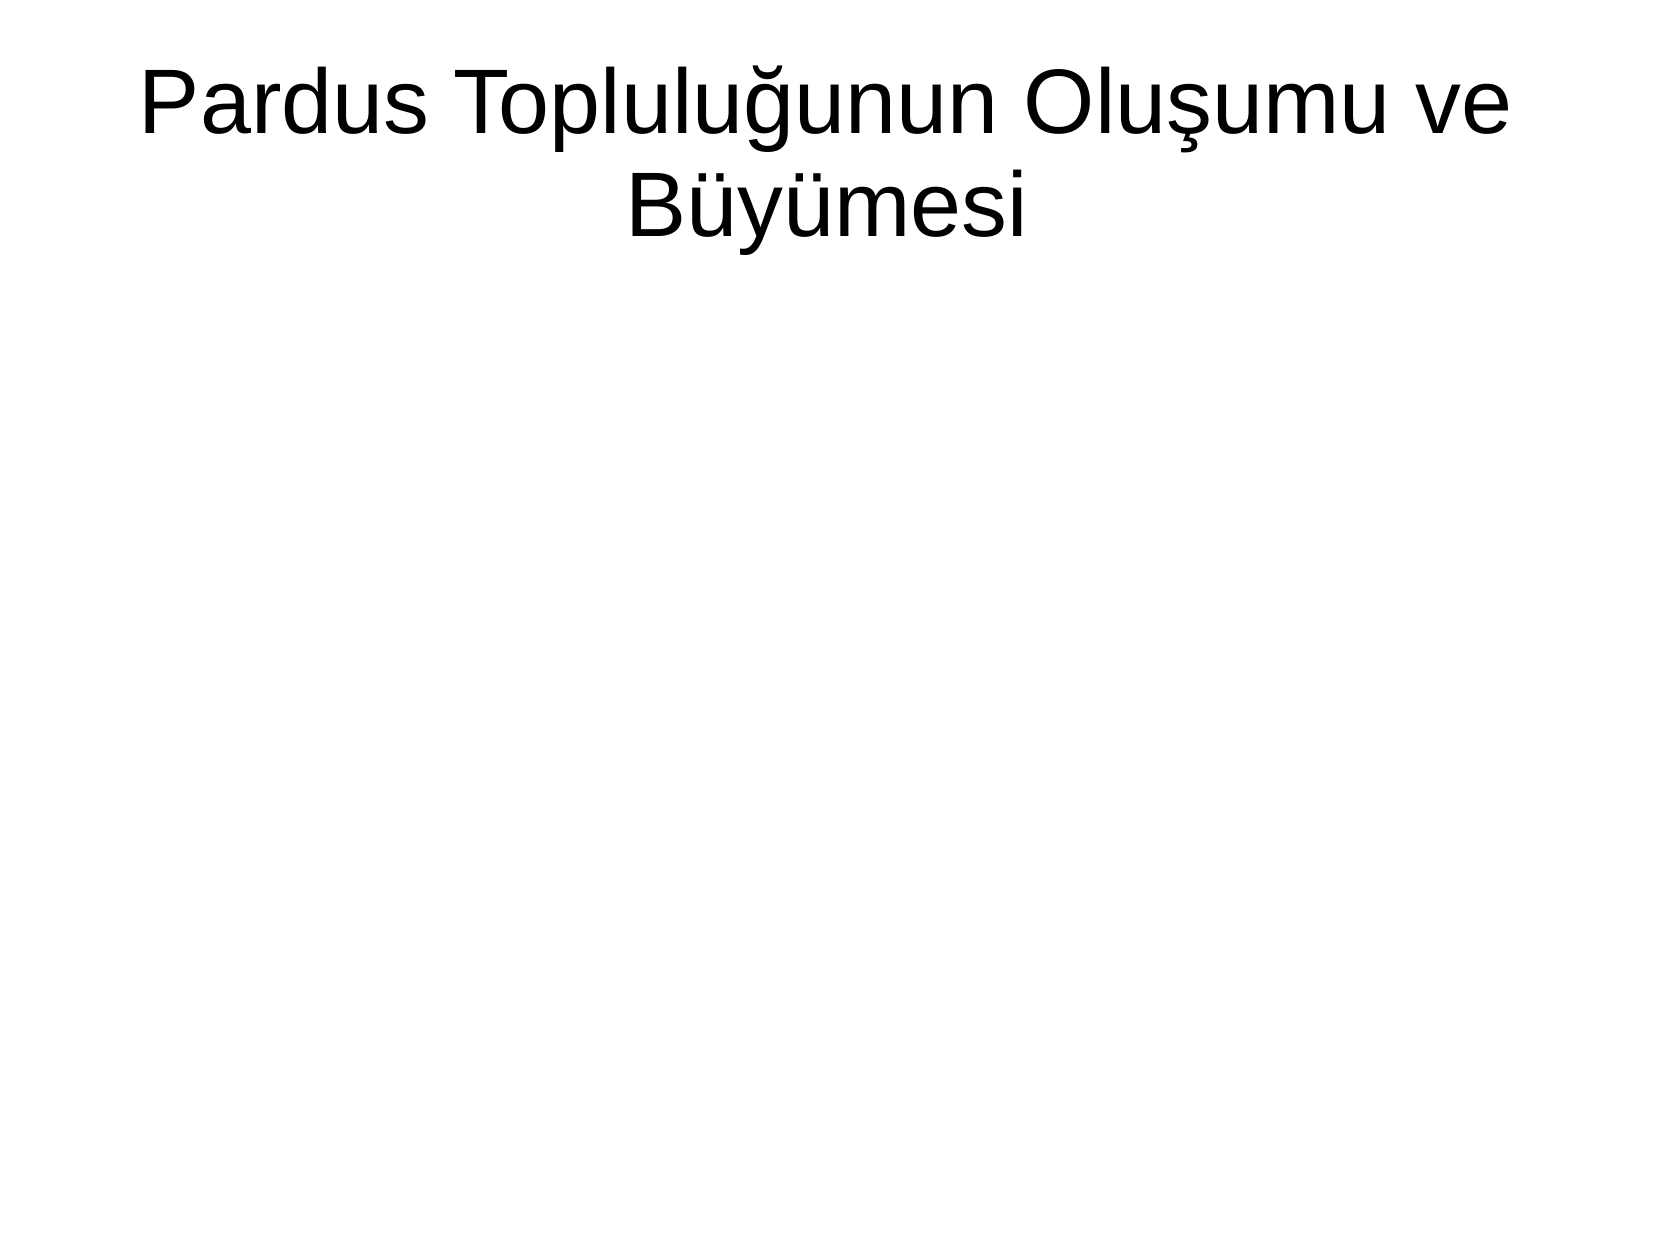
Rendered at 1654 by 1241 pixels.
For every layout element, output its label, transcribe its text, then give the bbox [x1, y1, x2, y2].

title Pardus Topluluğunun Oluşumu ve Büyümesi [82, 49, 1571, 257]
